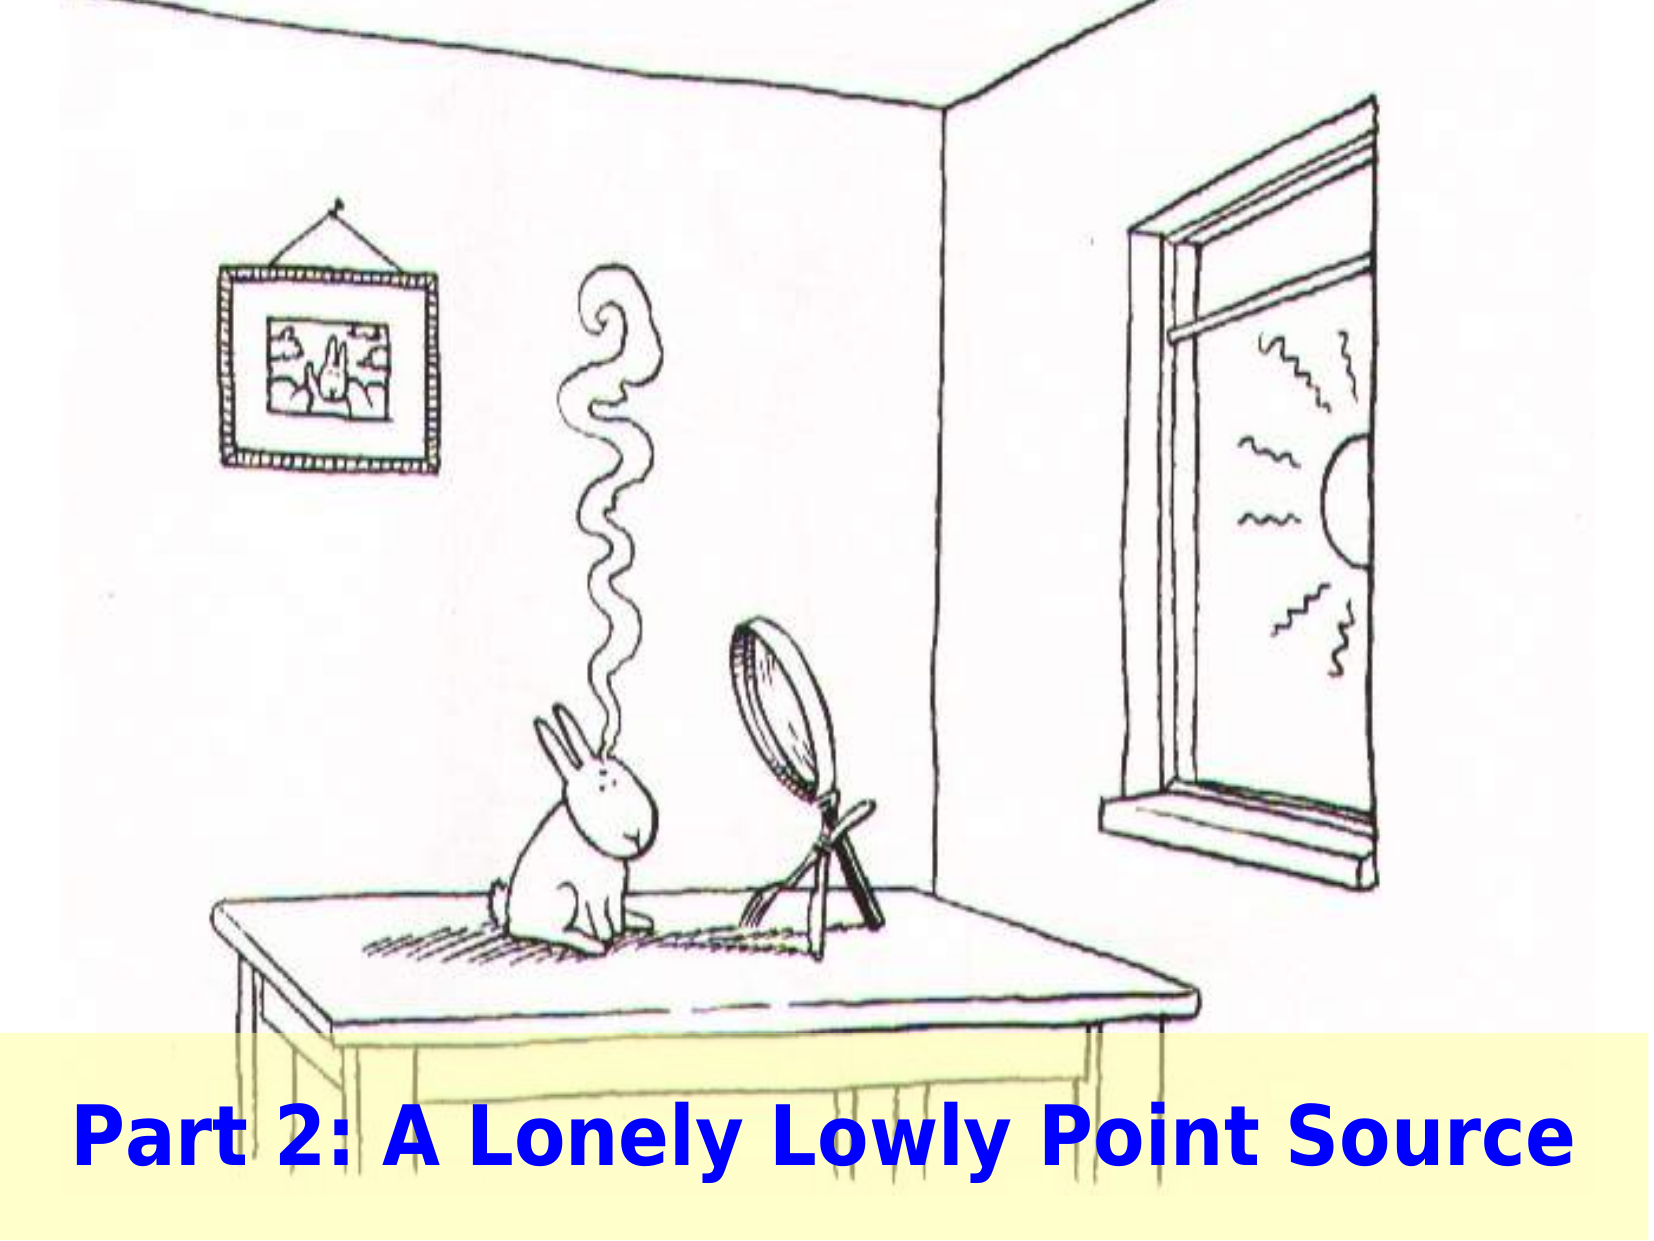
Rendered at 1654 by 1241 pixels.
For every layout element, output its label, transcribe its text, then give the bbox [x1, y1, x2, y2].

title Part 2: A Lonely Lowly Point Source [0, 1032, 1649, 1241]
picture [59, 0, 1595, 1032]
